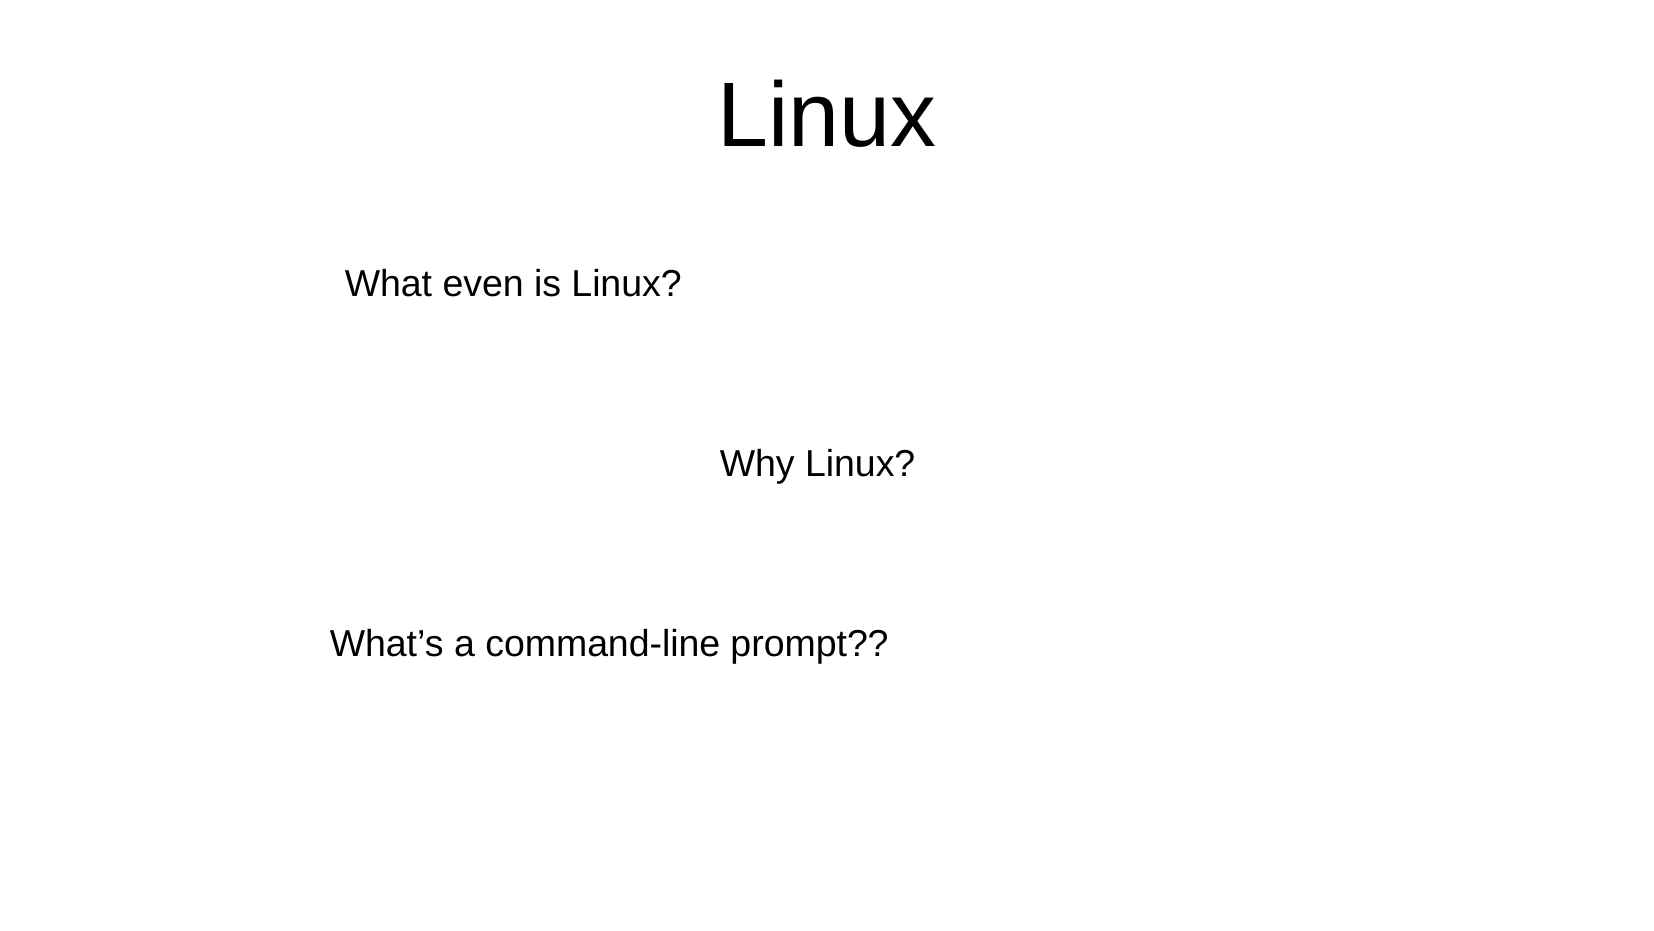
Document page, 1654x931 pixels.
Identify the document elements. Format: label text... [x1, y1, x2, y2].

text_box What even is Linux? [330, 255, 1171, 312]
title Linux [82, 37, 1571, 193]
text_box What’s a command-line prompt?? [315, 615, 1066, 714]
text_box Why Linux? [705, 435, 1336, 492]
